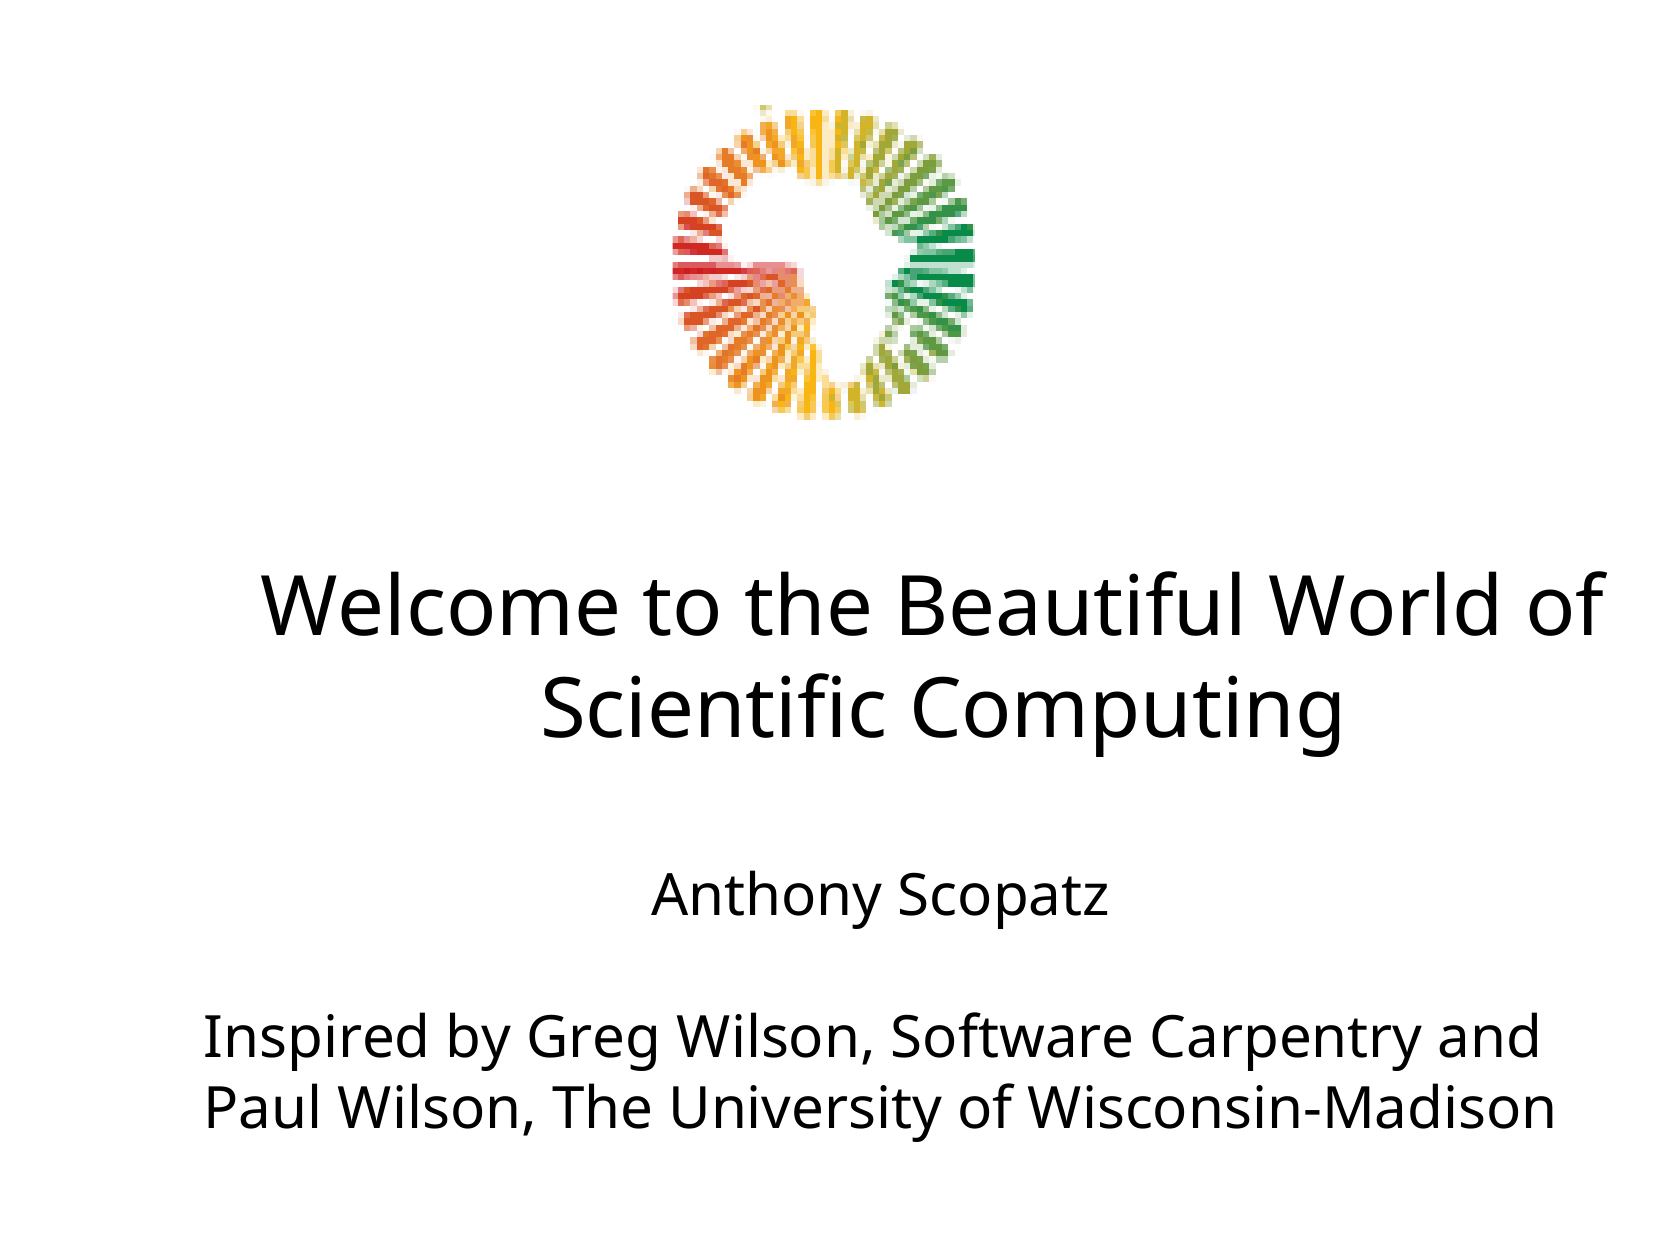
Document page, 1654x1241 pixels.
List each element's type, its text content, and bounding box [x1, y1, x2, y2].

picture [672, 105, 976, 421]
text_box Welcome to the Beautiful World of Scientific Computing [245, 543, 1418, 719]
text_box Anthony Scopatz Inspired by Greg Wilson, Software Carpentry and Paul Wilson, The University of Wisconsin-Madison [188, 847, 1490, 957]
